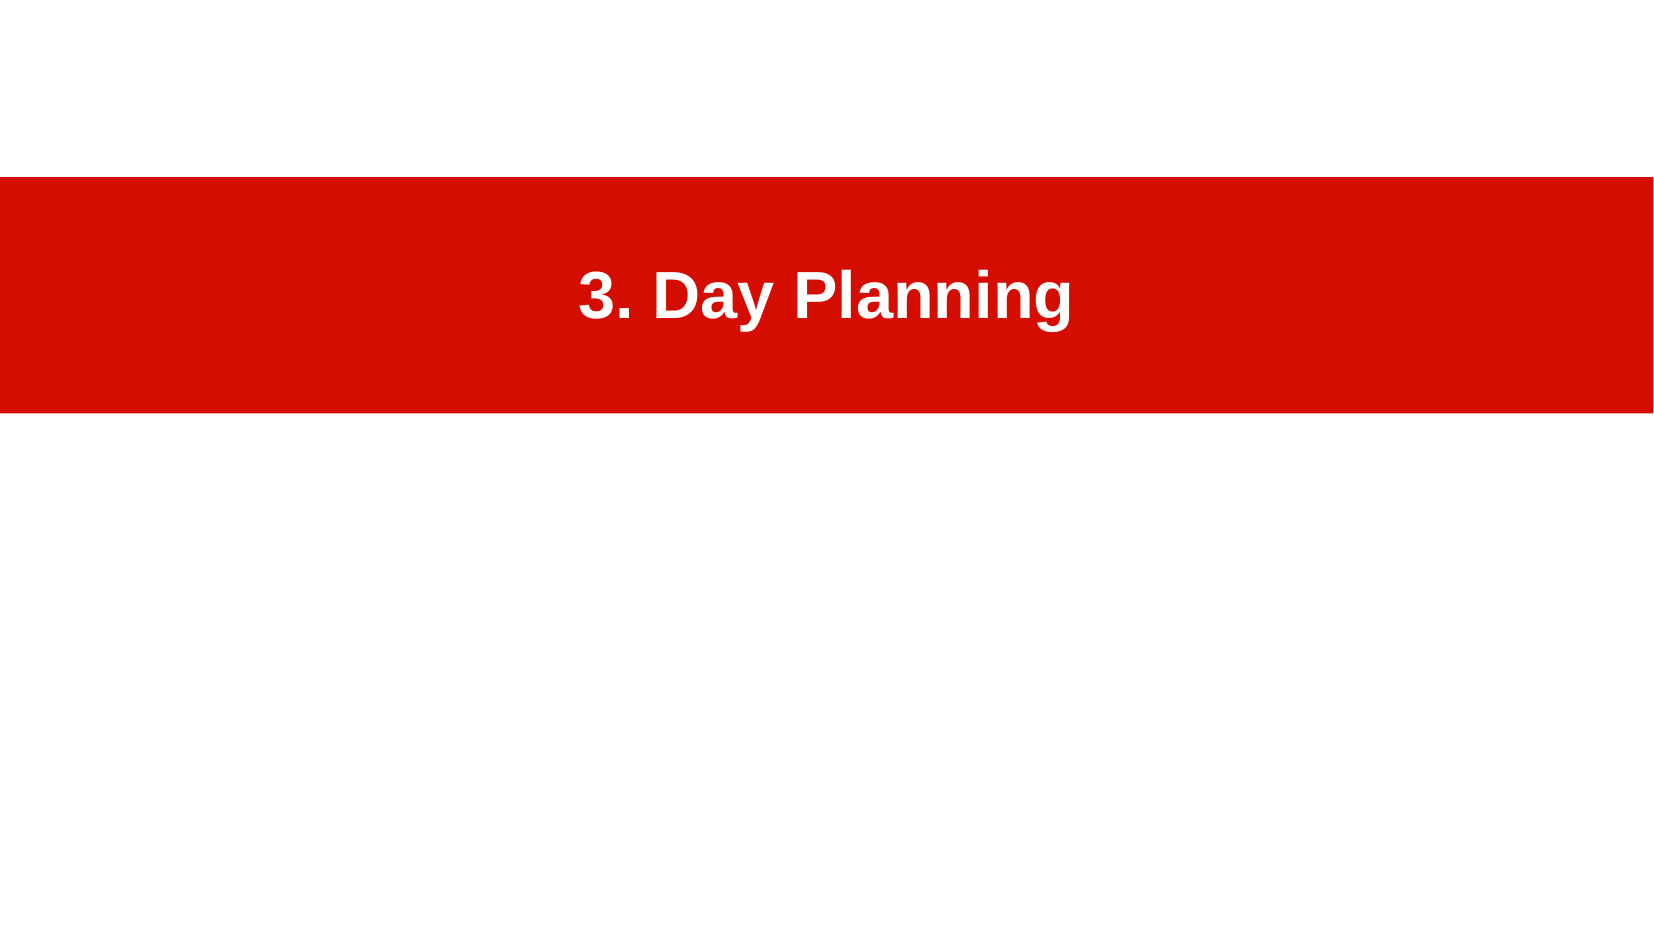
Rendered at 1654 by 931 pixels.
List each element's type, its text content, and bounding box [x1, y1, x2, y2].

title 3. Day Planning [0, 177, 1654, 414]
